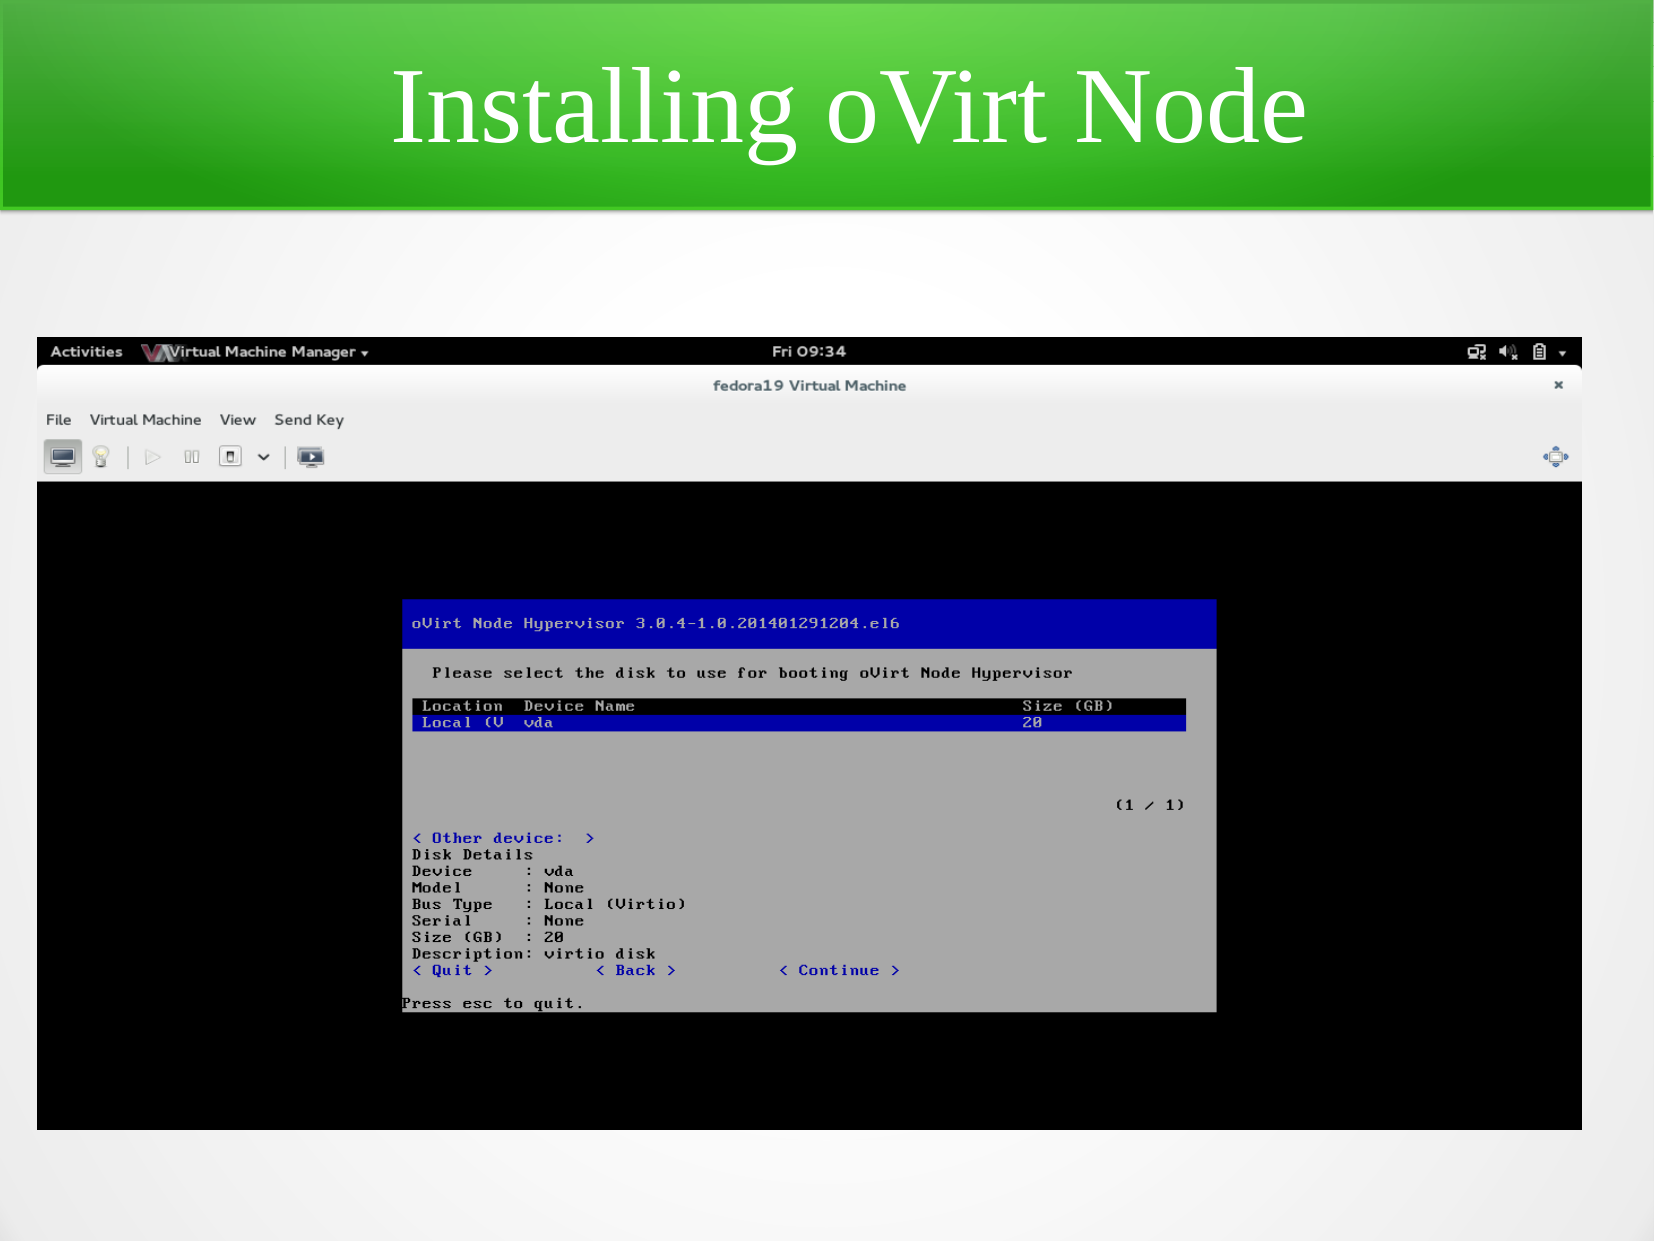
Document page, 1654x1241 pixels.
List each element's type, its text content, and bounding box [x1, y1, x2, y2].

title Installing oVirt Node [86, 11, 1576, 200]
picture [37, 337, 1582, 1130]
